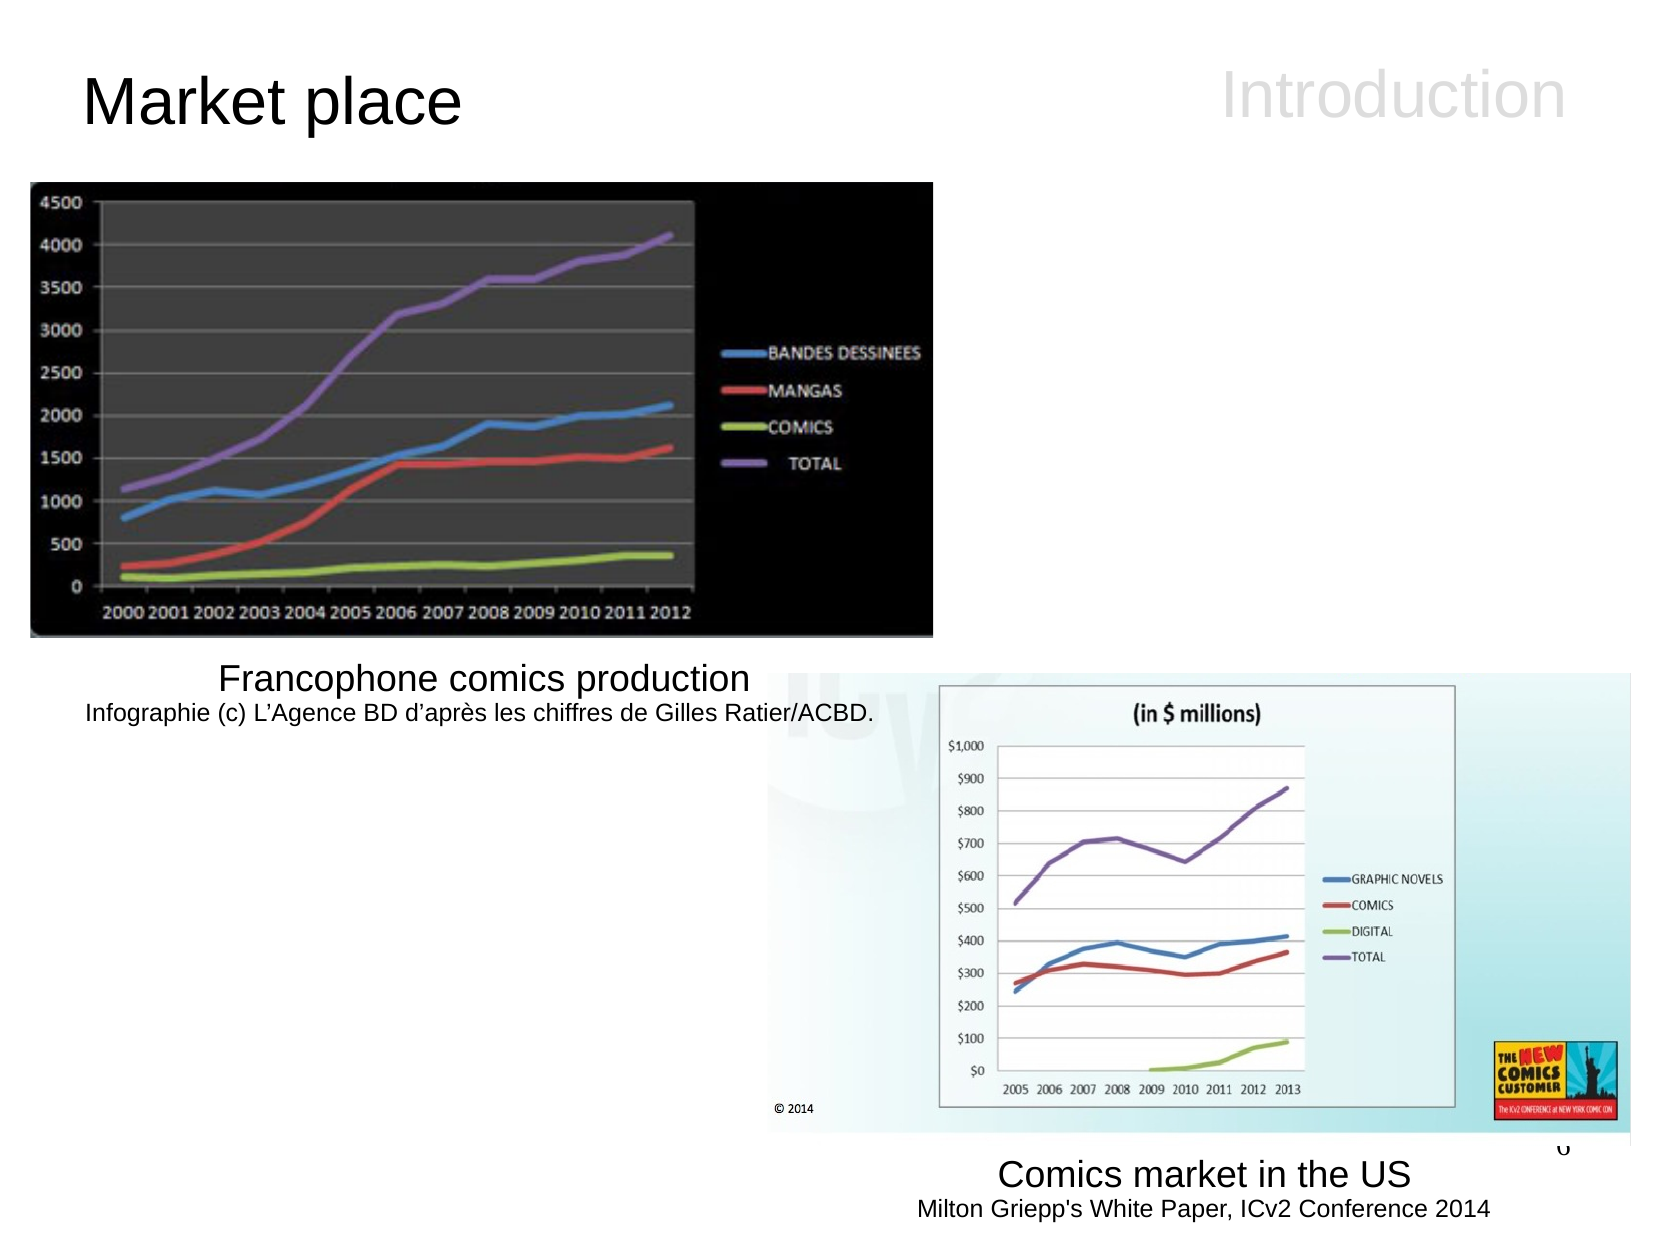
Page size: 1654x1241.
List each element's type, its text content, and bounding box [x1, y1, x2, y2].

text_box Comics market in the US Milton Griepp's White Paper, ICv2 Conference 2014 [744, 1145, 1654, 1231]
picture [30, 182, 934, 638]
picture [767, 673, 1631, 1145]
title Market place [82, 49, 1170, 154]
text_box Francophone comics production Infographie (c) L’Agence BD d’après les chiffres de Gilles Ratier/ACBD. [23, 649, 945, 735]
